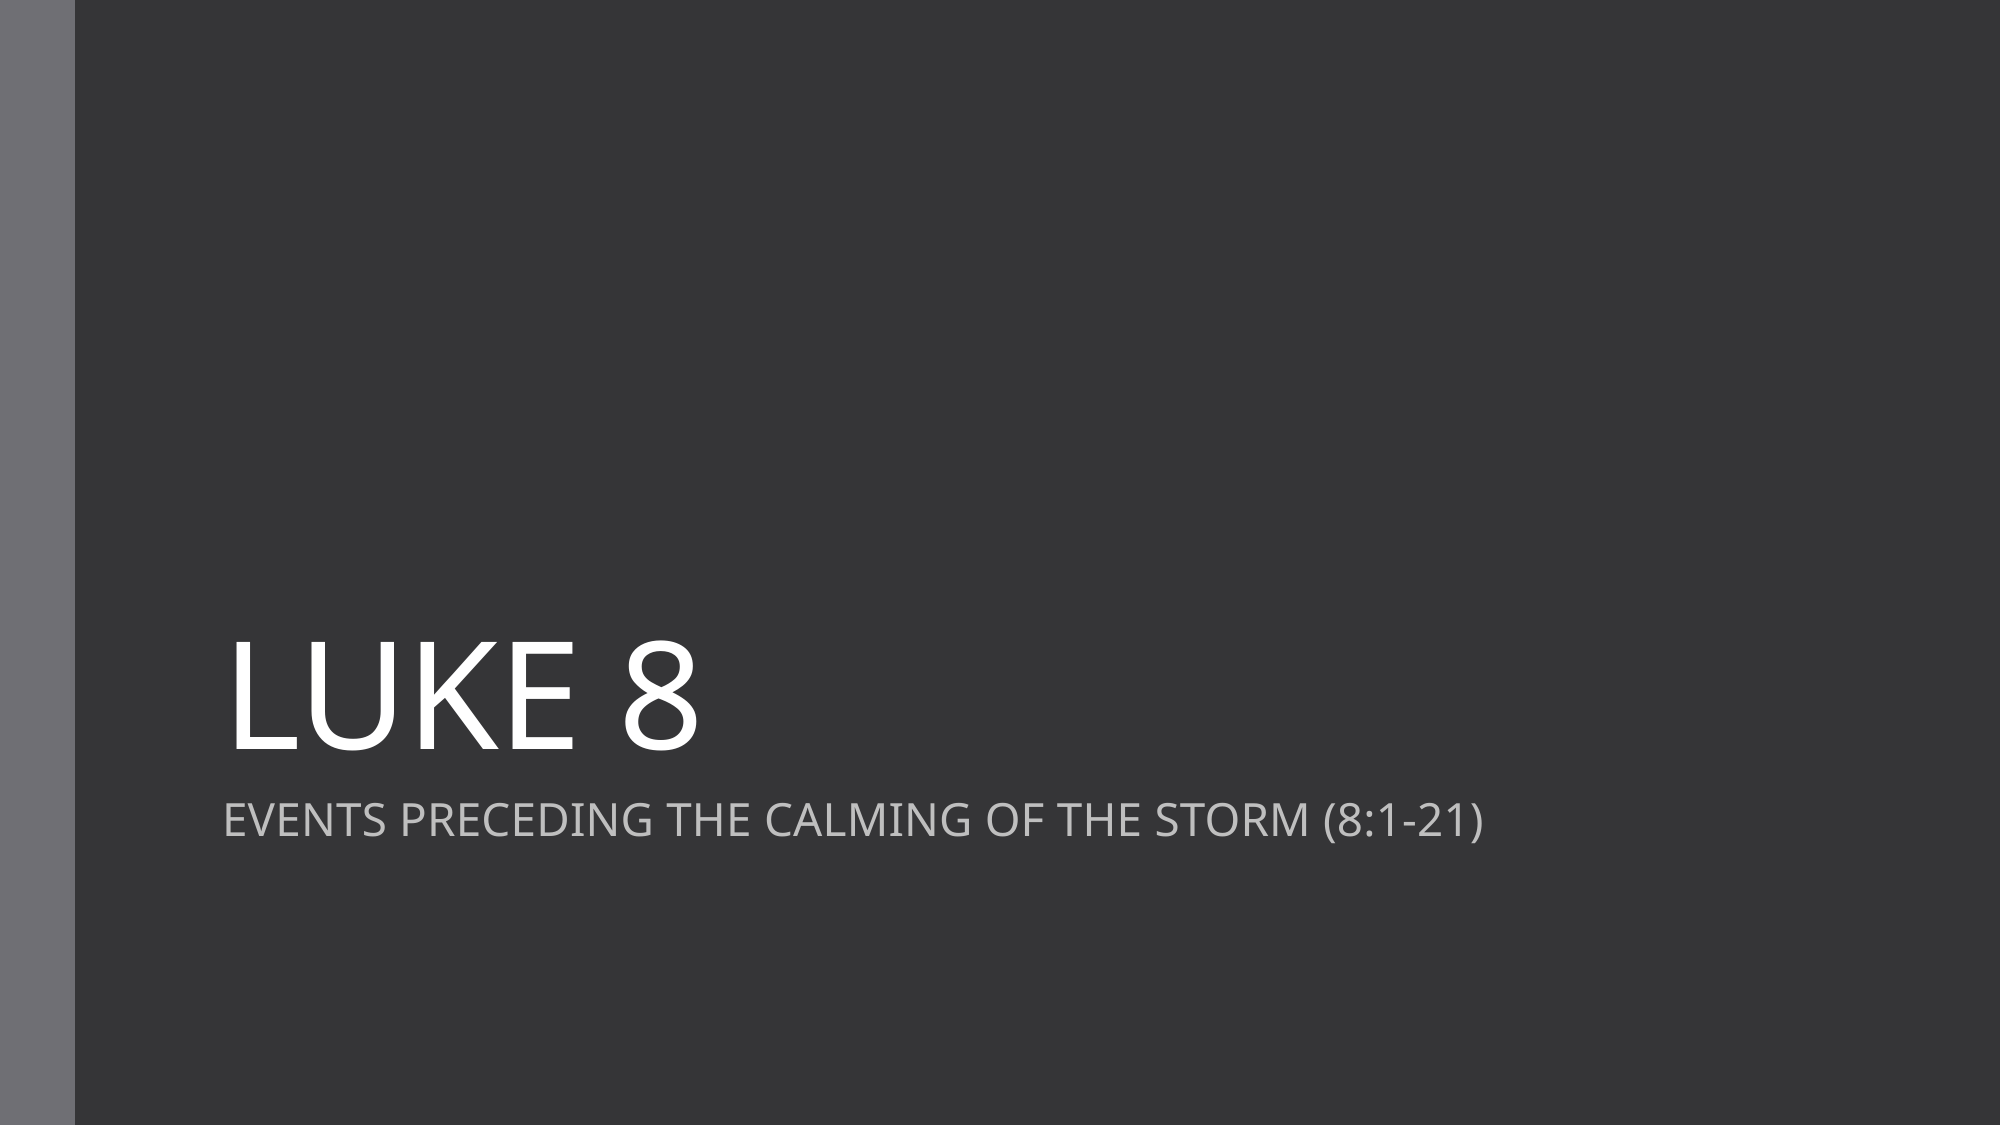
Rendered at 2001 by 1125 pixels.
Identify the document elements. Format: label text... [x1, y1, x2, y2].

subtitle EVENTS PRECEDING THE CALMING OF THE STORM (8:1-21) [206, 787, 1752, 1066]
title LUKE 8 [206, 124, 1752, 787]
